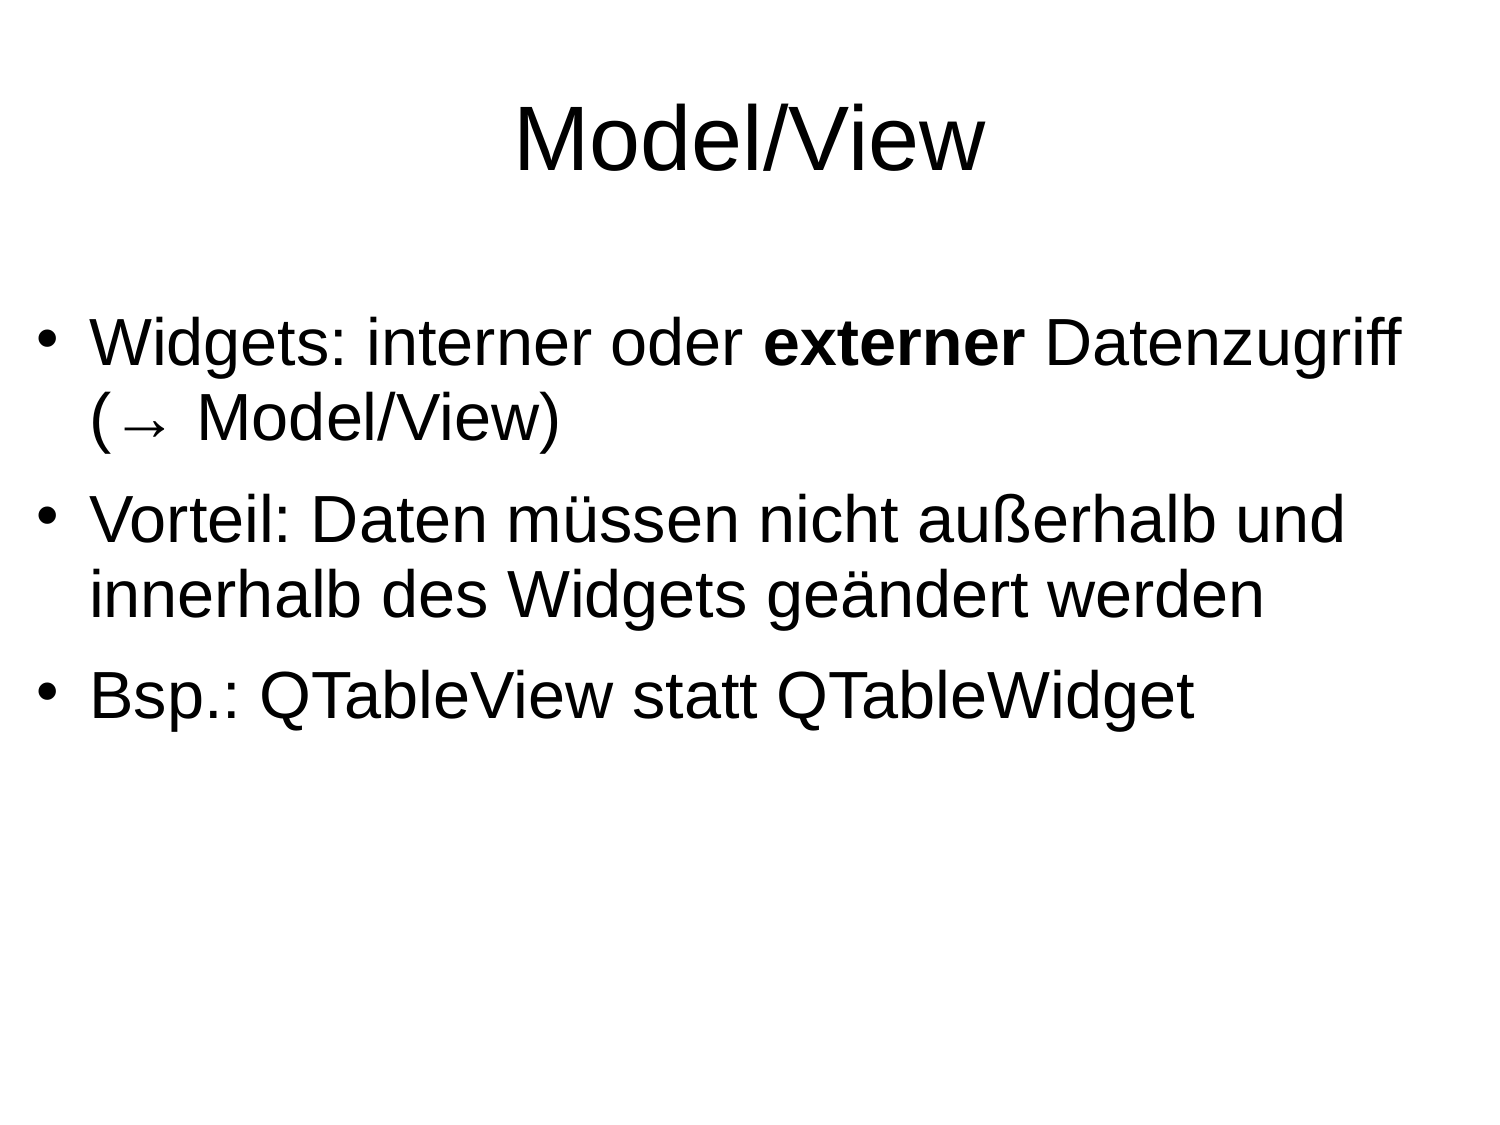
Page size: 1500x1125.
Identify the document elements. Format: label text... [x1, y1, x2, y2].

text_box Widgets: interner oder externer Datenzugriff (→ Model/View) Vorteil: Daten müssen nicht außerhalb und innerhalb des Widgets geändert werden Bsp.: QTableView statt QTableWidget [3, 297, 1500, 843]
title Model/View [75, 44, 1425, 233]
